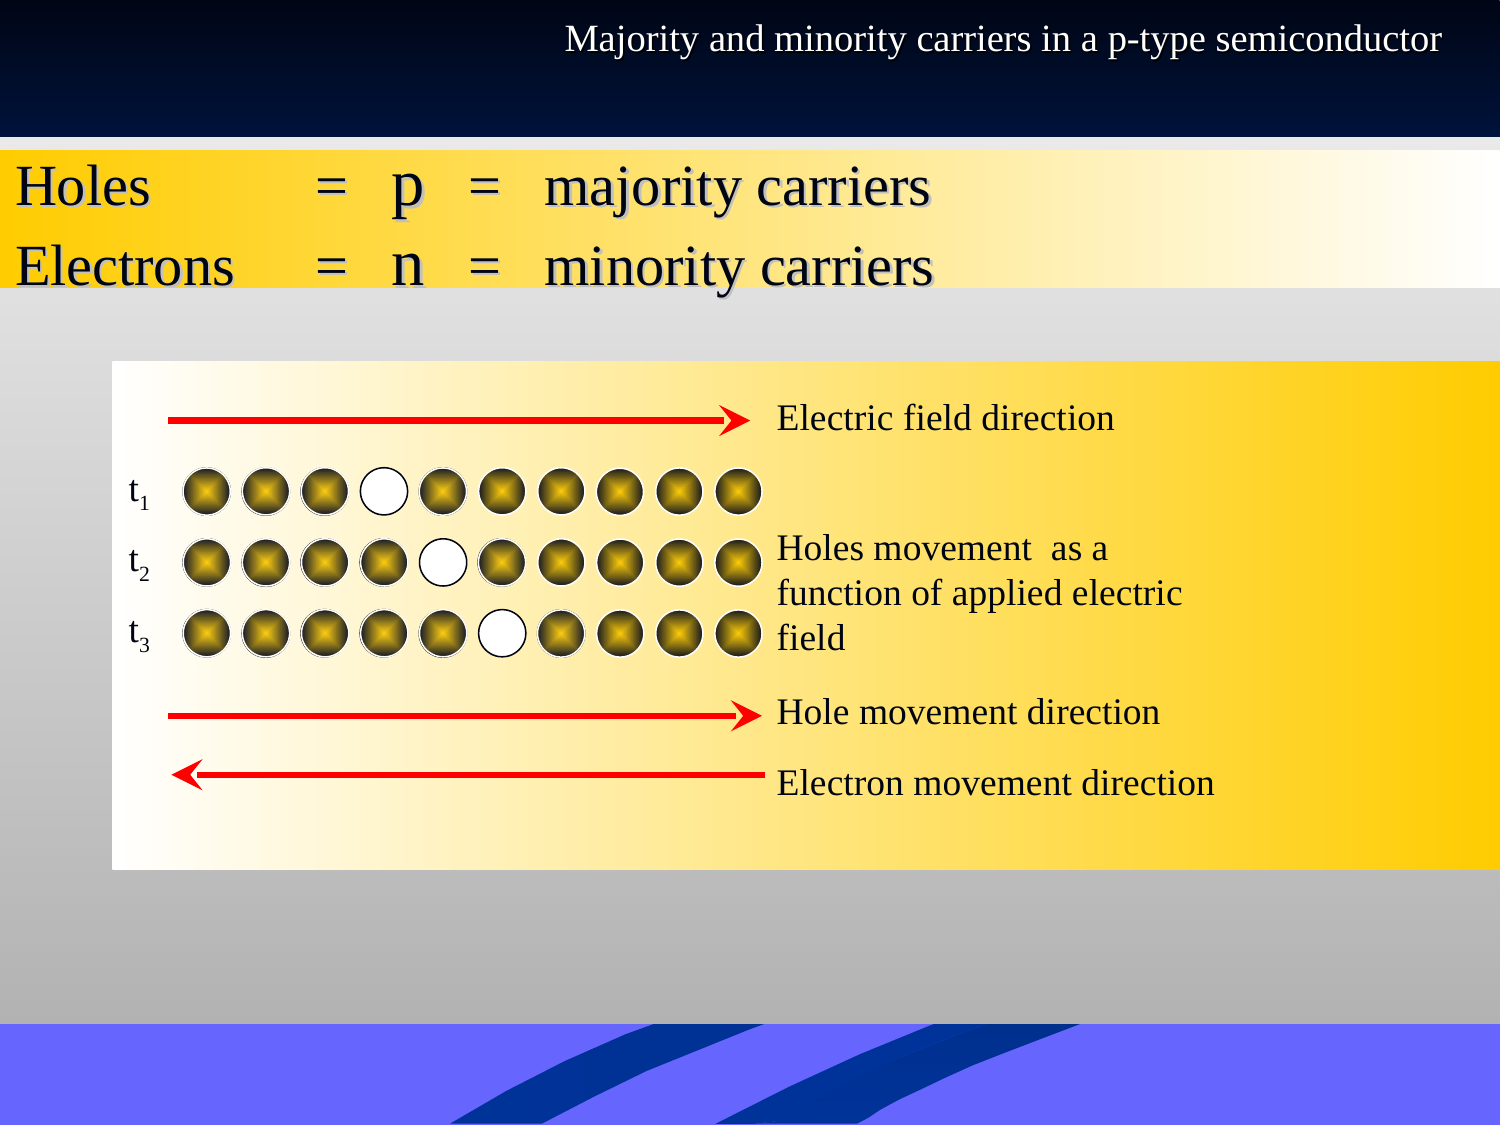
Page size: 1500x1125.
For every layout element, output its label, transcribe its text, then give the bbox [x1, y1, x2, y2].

text_box Holes movement as a function of applied electric field [761, 514, 1259, 666]
text_box t2 [113, 526, 166, 594]
title Holes = p = majority carriers Electrons = n = minority carriers [0, 149, 1500, 288]
text_box t1 [113, 455, 166, 523]
text_box Hole movement direction [761, 679, 1259, 740]
text_box t3 [113, 597, 166, 665]
text_box [0, 137, 1500, 149]
text_box Electron movement direction [761, 749, 1259, 811]
text_box Electric field direction [761, 385, 1259, 446]
text_box [0, 288, 1500, 1024]
list Majority and minority carriers in a p-type semiconductor [24, 0, 1471, 71]
